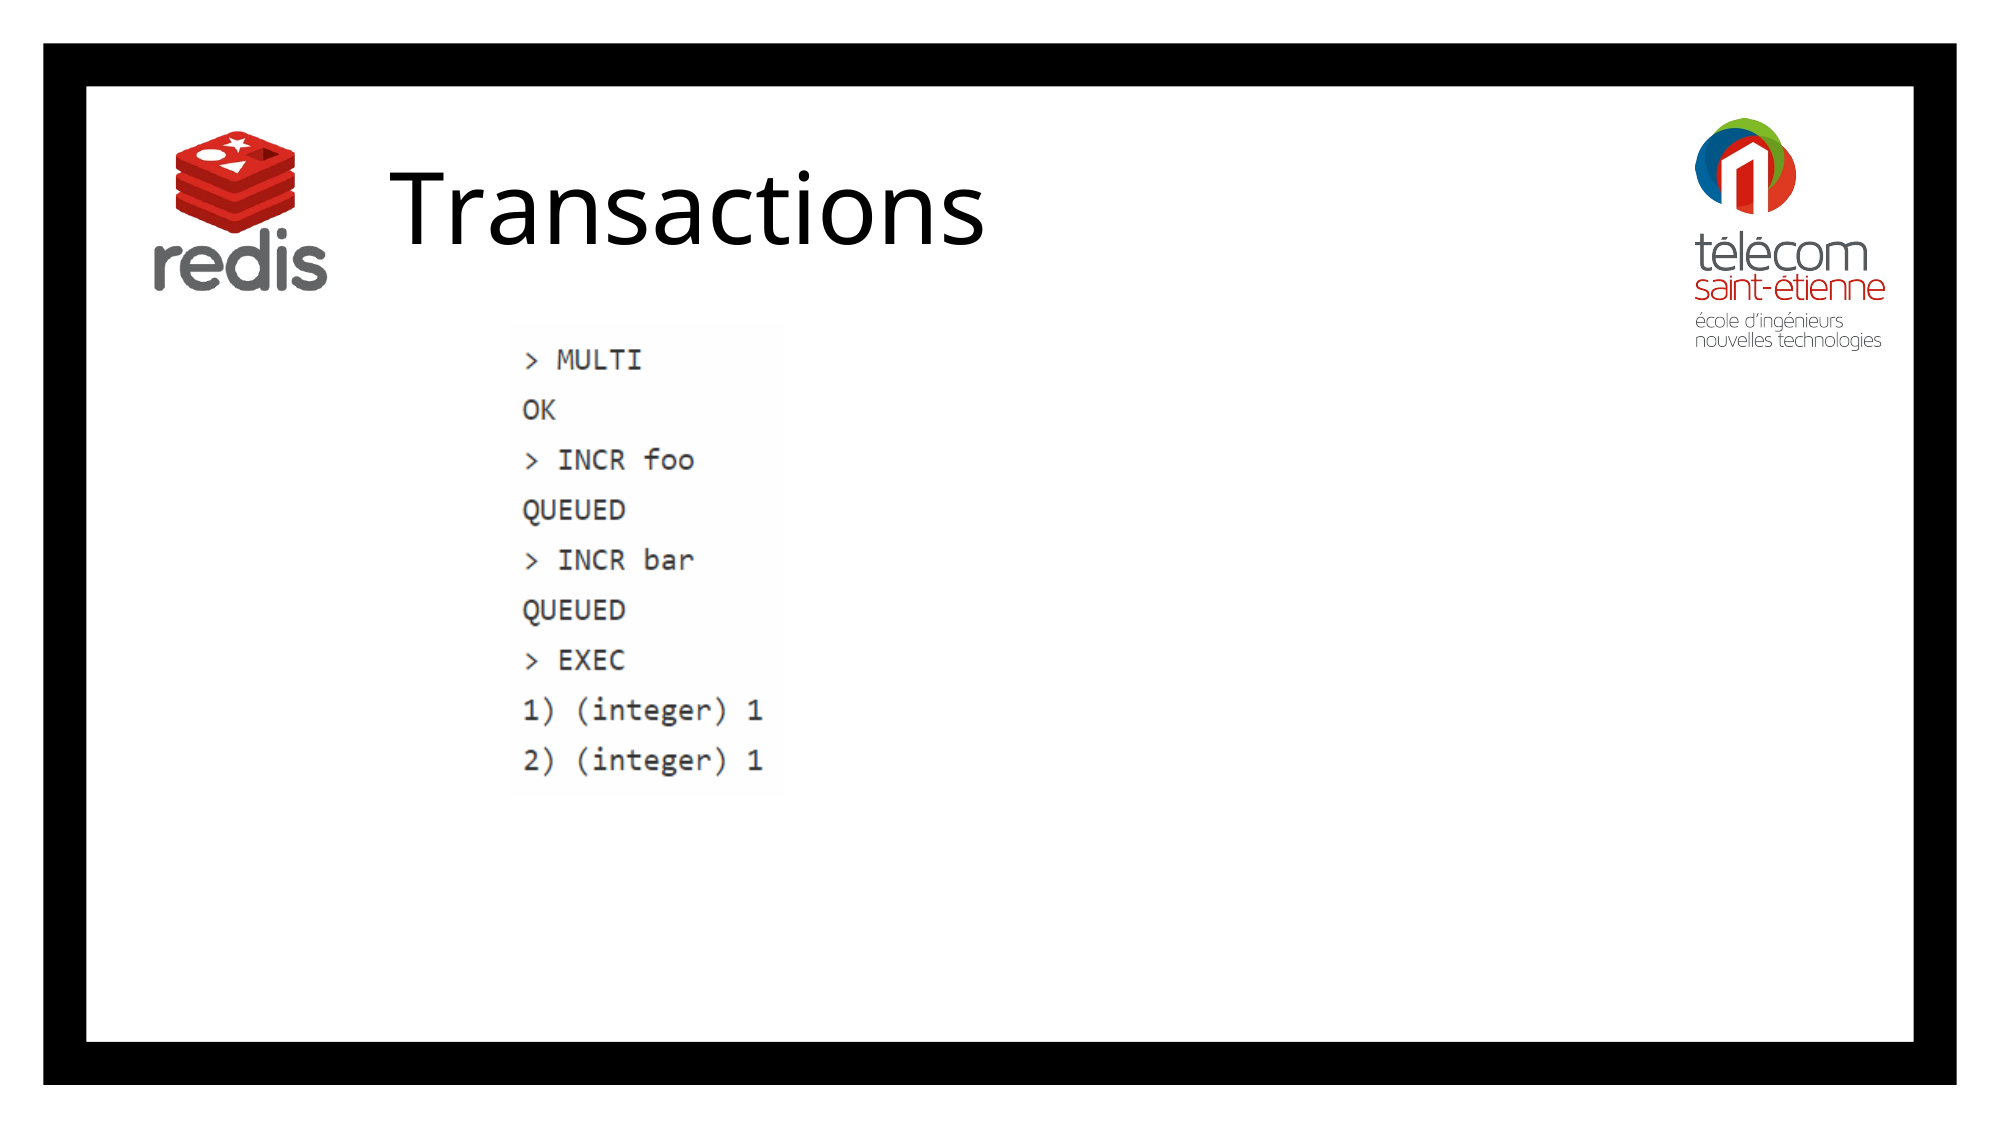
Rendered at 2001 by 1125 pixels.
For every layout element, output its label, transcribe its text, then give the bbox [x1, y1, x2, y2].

picture [129, 116, 351, 304]
picture [1695, 118, 1885, 351]
title Transactions [369, 138, 1849, 304]
picture [1715, 134, 1730, 138]
picture [509, 323, 783, 797]
